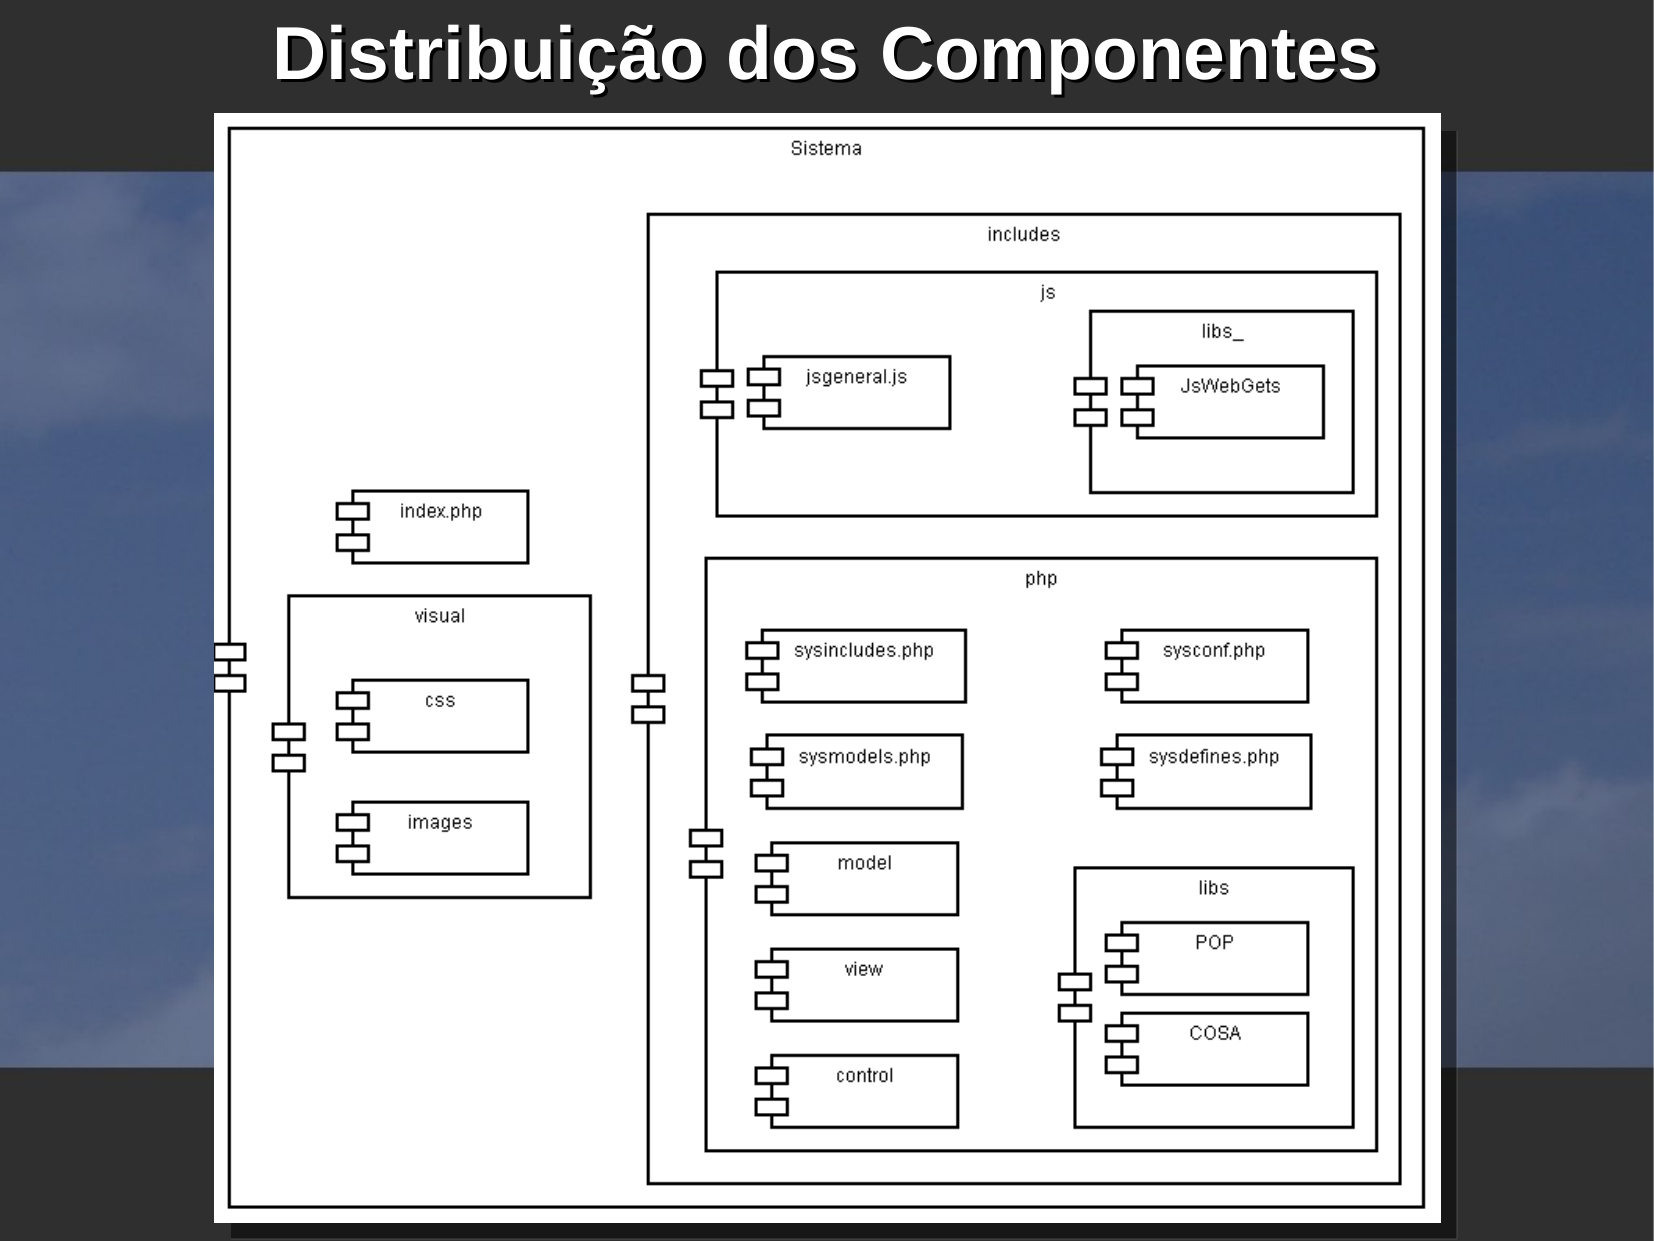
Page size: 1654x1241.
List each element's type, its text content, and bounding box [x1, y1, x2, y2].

picture [0, 0, 1654, 1241]
title Distribuição dos Componentes [88, 0, 1565, 135]
